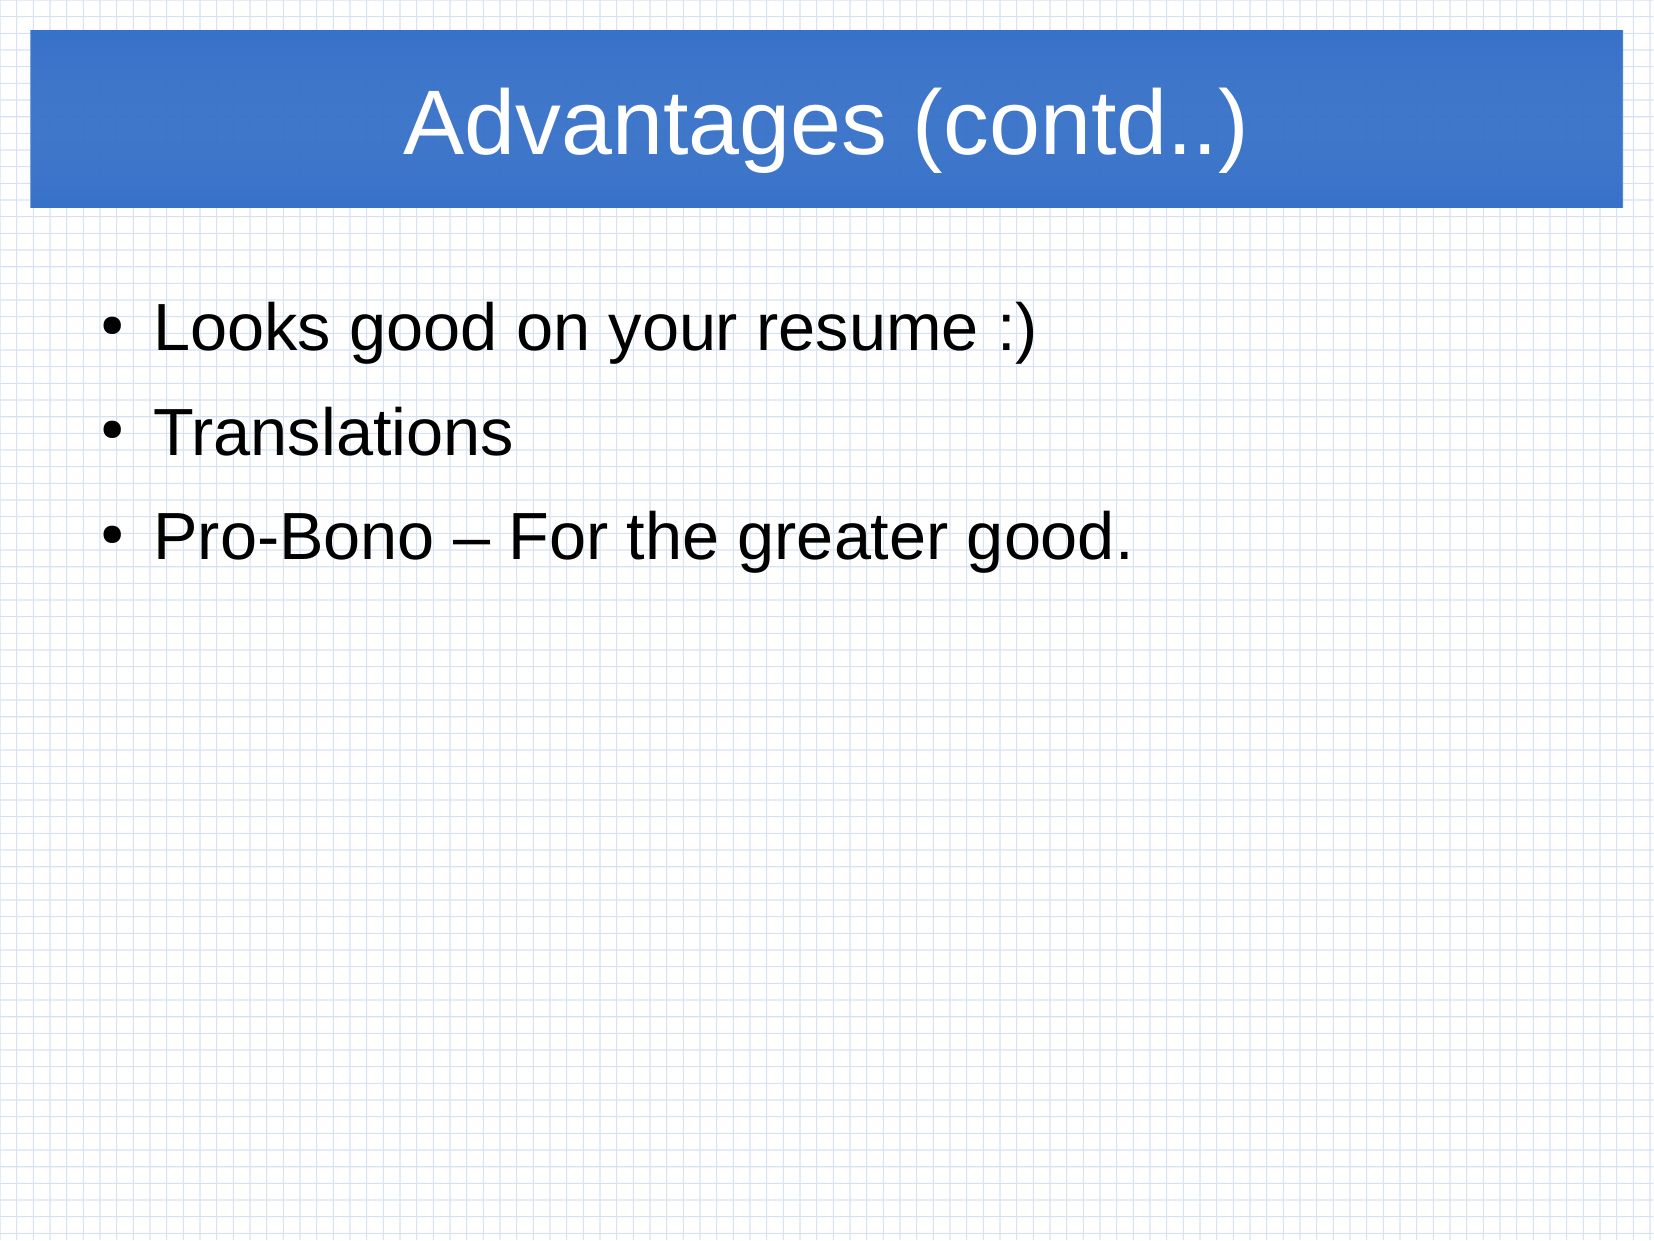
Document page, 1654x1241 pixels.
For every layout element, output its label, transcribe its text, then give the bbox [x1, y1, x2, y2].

list Looks good on your resume :) Translations Pro-Bono – For the greater good. [82, 290, 1538, 1010]
title Advantages (contd..) [82, 35, 1571, 210]
